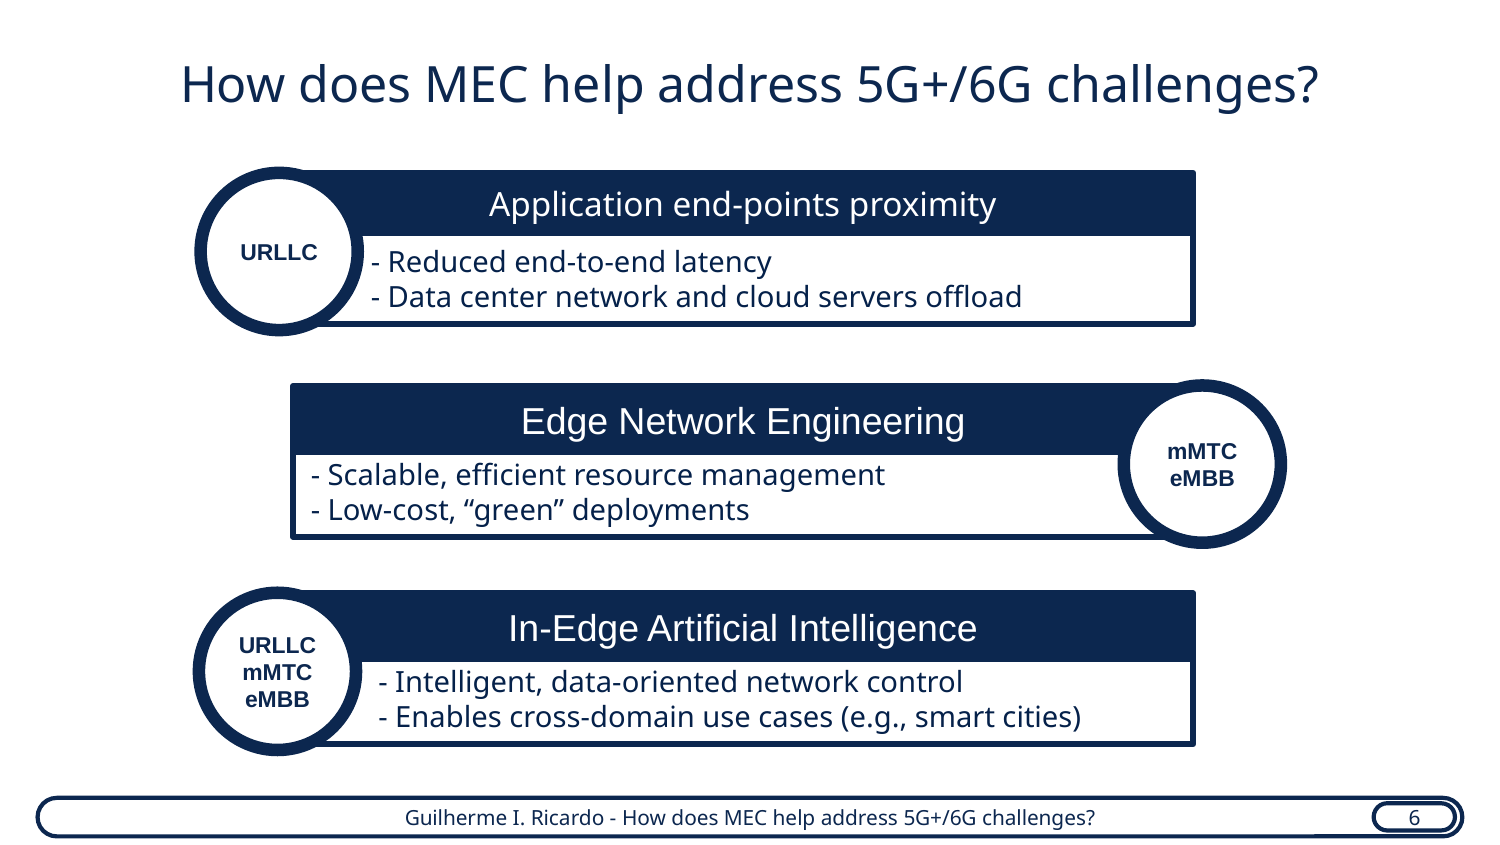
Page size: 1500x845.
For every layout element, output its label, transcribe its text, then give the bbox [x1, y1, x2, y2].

text_box - Reduced end-to-end latency - Data center network and cloud servers offload [312, 232, 1194, 324]
text_box mMTC eMBB [1123, 385, 1281, 543]
text_box URLLC [200, 172, 358, 331]
text_box In-Edge Artificial Intelligence [293, 593, 1194, 660]
text_box Application end-points proximity [293, 172, 1194, 232]
text_box URLLC mMTCeMBB [198, 592, 357, 751]
text_box Edge Network Engineering [293, 386, 1186, 453]
text_box Guilherme I. Ricardo - How does MEC help address 5G+/6G challenges? [37, 797, 1463, 837]
text_box How does MEC help address 5G+/6G challenges? [37, 37, 1463, 193]
text_box - Intelligent, data-oriented network control - Enables cross-domain use cases (e.g., smart cities) [308, 660, 1194, 745]
text_box 6 [1373, 803, 1456, 831]
text_box - Scalable, efficient resource management - Low-cost, “green” deployments [293, 453, 1170, 537]
